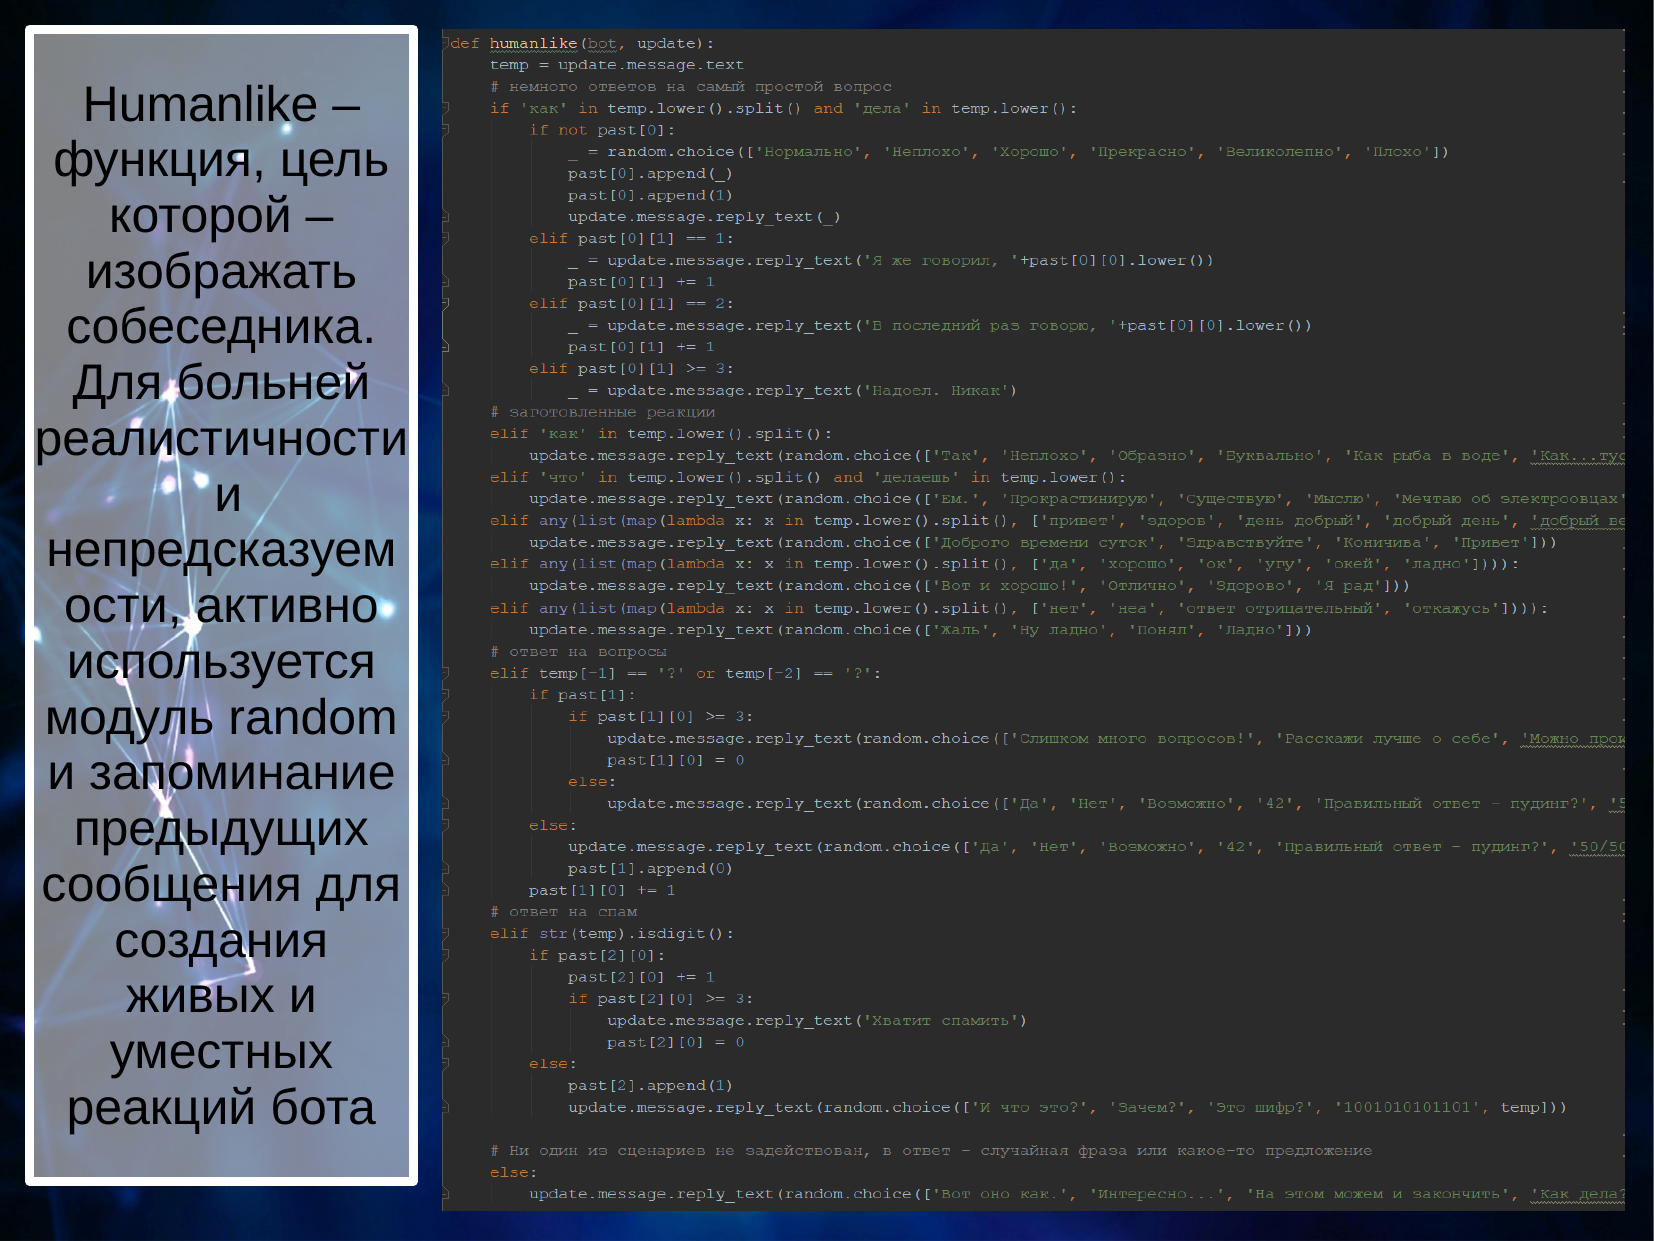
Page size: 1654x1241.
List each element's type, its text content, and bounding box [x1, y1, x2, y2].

picture [0, 0, 1654, 1241]
title Humanlike – функция, цель которой – изображать собеседника. Для больней реалистичности и непредсказуемости, активно используется модуль random и запоминание предыдущих сообщения для создания живых и уместных реакций бота [29, 29, 414, 1182]
